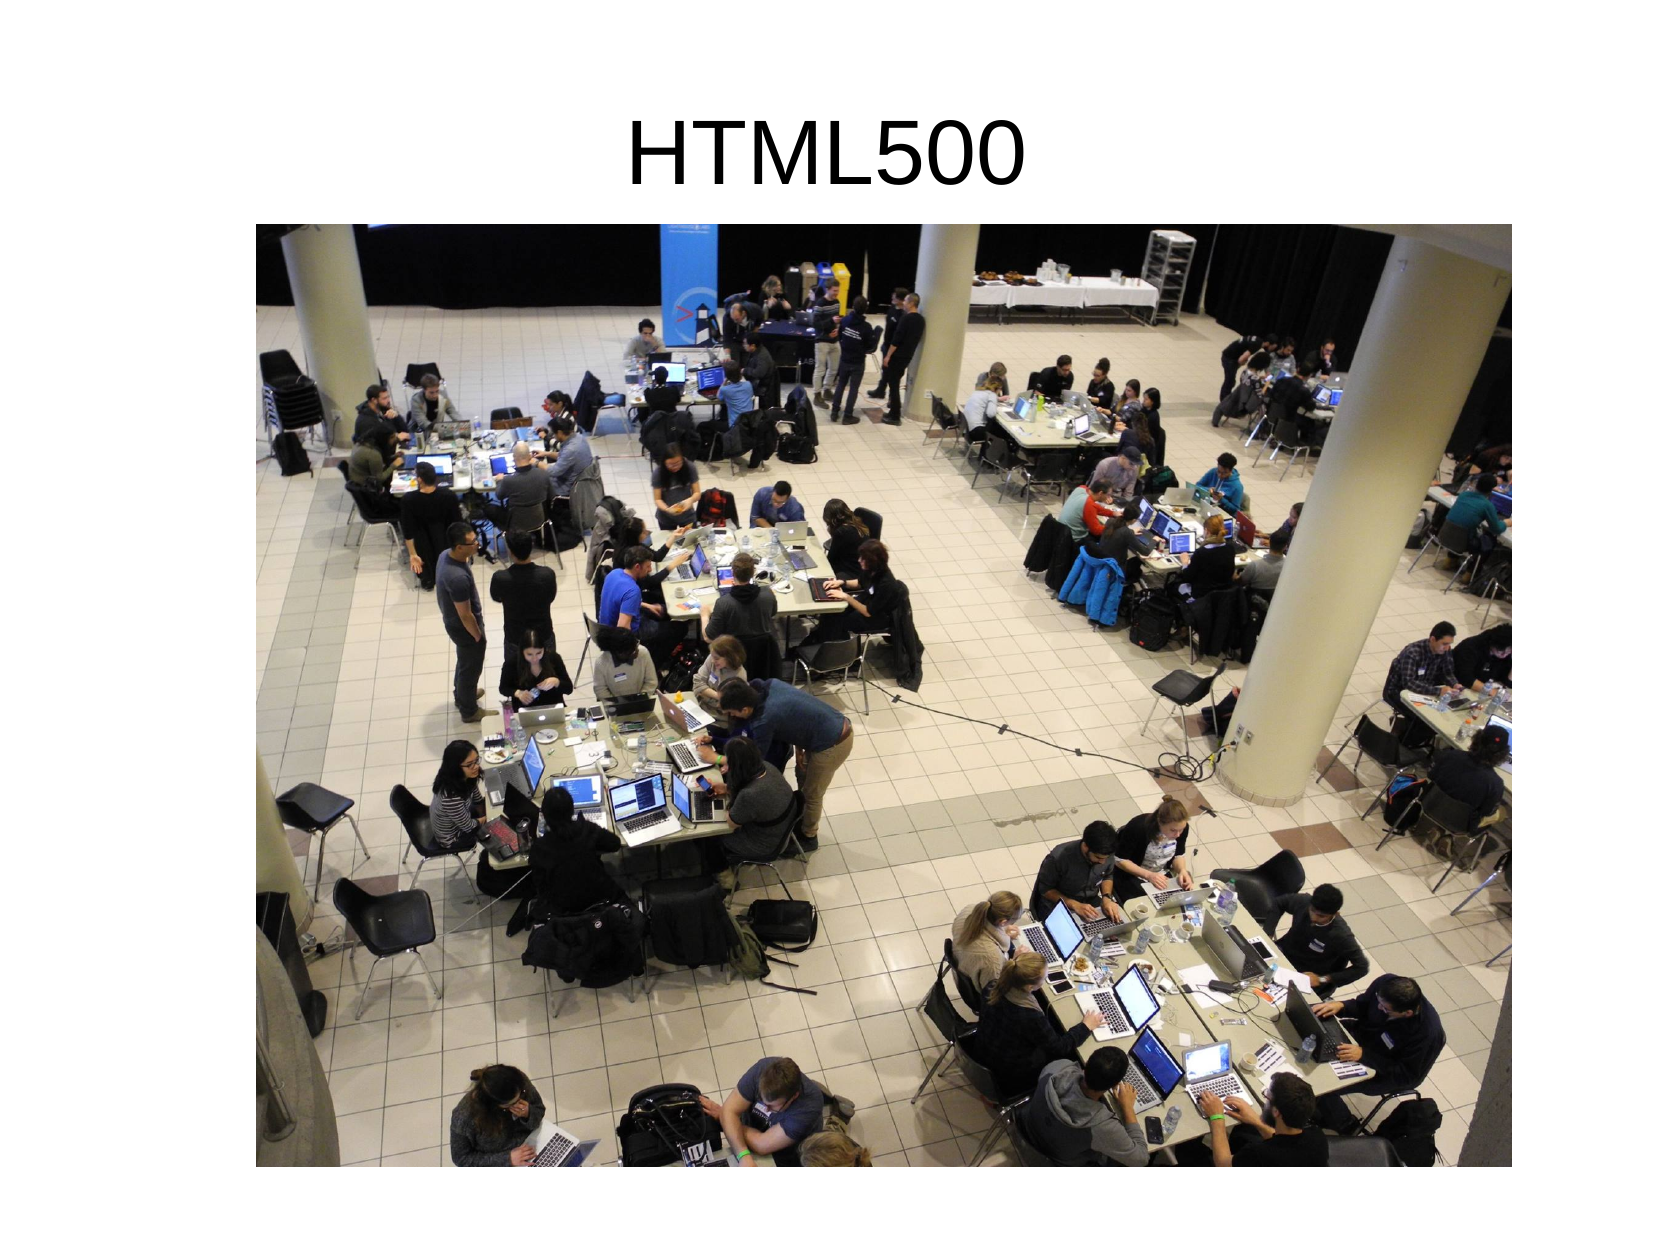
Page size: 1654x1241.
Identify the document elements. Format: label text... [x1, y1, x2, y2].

title HTML500 [82, 49, 1571, 257]
picture [256, 224, 1512, 1167]
